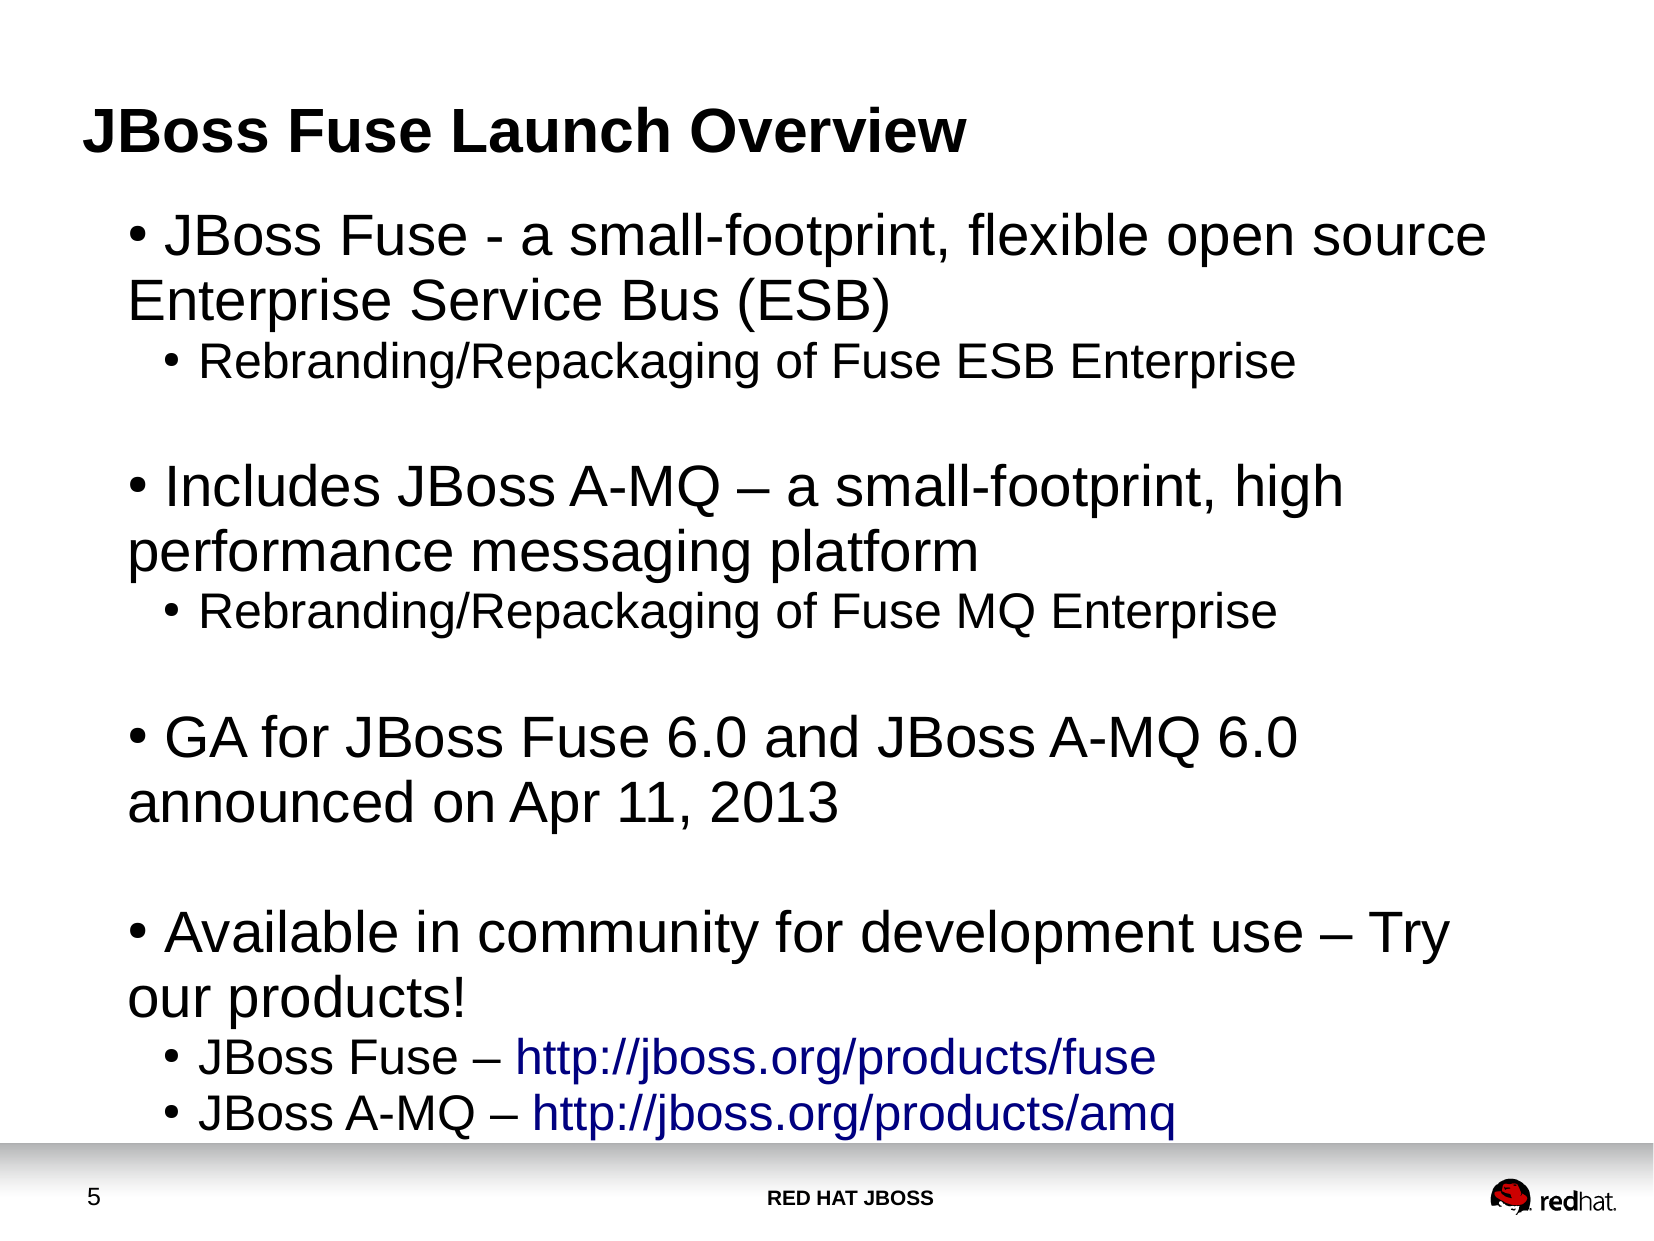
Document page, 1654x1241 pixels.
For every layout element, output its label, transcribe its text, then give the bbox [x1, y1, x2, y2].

picture [0, 1143, 1654, 1241]
title JBoss Fuse Launch Overview [82, 37, 1571, 226]
text_box JBoss Fuse - a small-footprint, flexible open source Enterprise Service Bus (ESB) Rebranding/Repackaging of Fuse ESB Enterprise Includes JBoss A-MQ – a small-footprint, high performance messaging platform Rebranding/Repackaging of Fuse MQ Enterprise GA for JBoss Fuse 6.0 and JBoss A-MQ 6.0 announced on Apr 11, 2013 Available in community for development use – Try our products! JBoss Fuse – http://jboss.org/products/fuse JBoss A-MQ – http://jboss.org/products/amq [112, 195, 1538, 1214]
